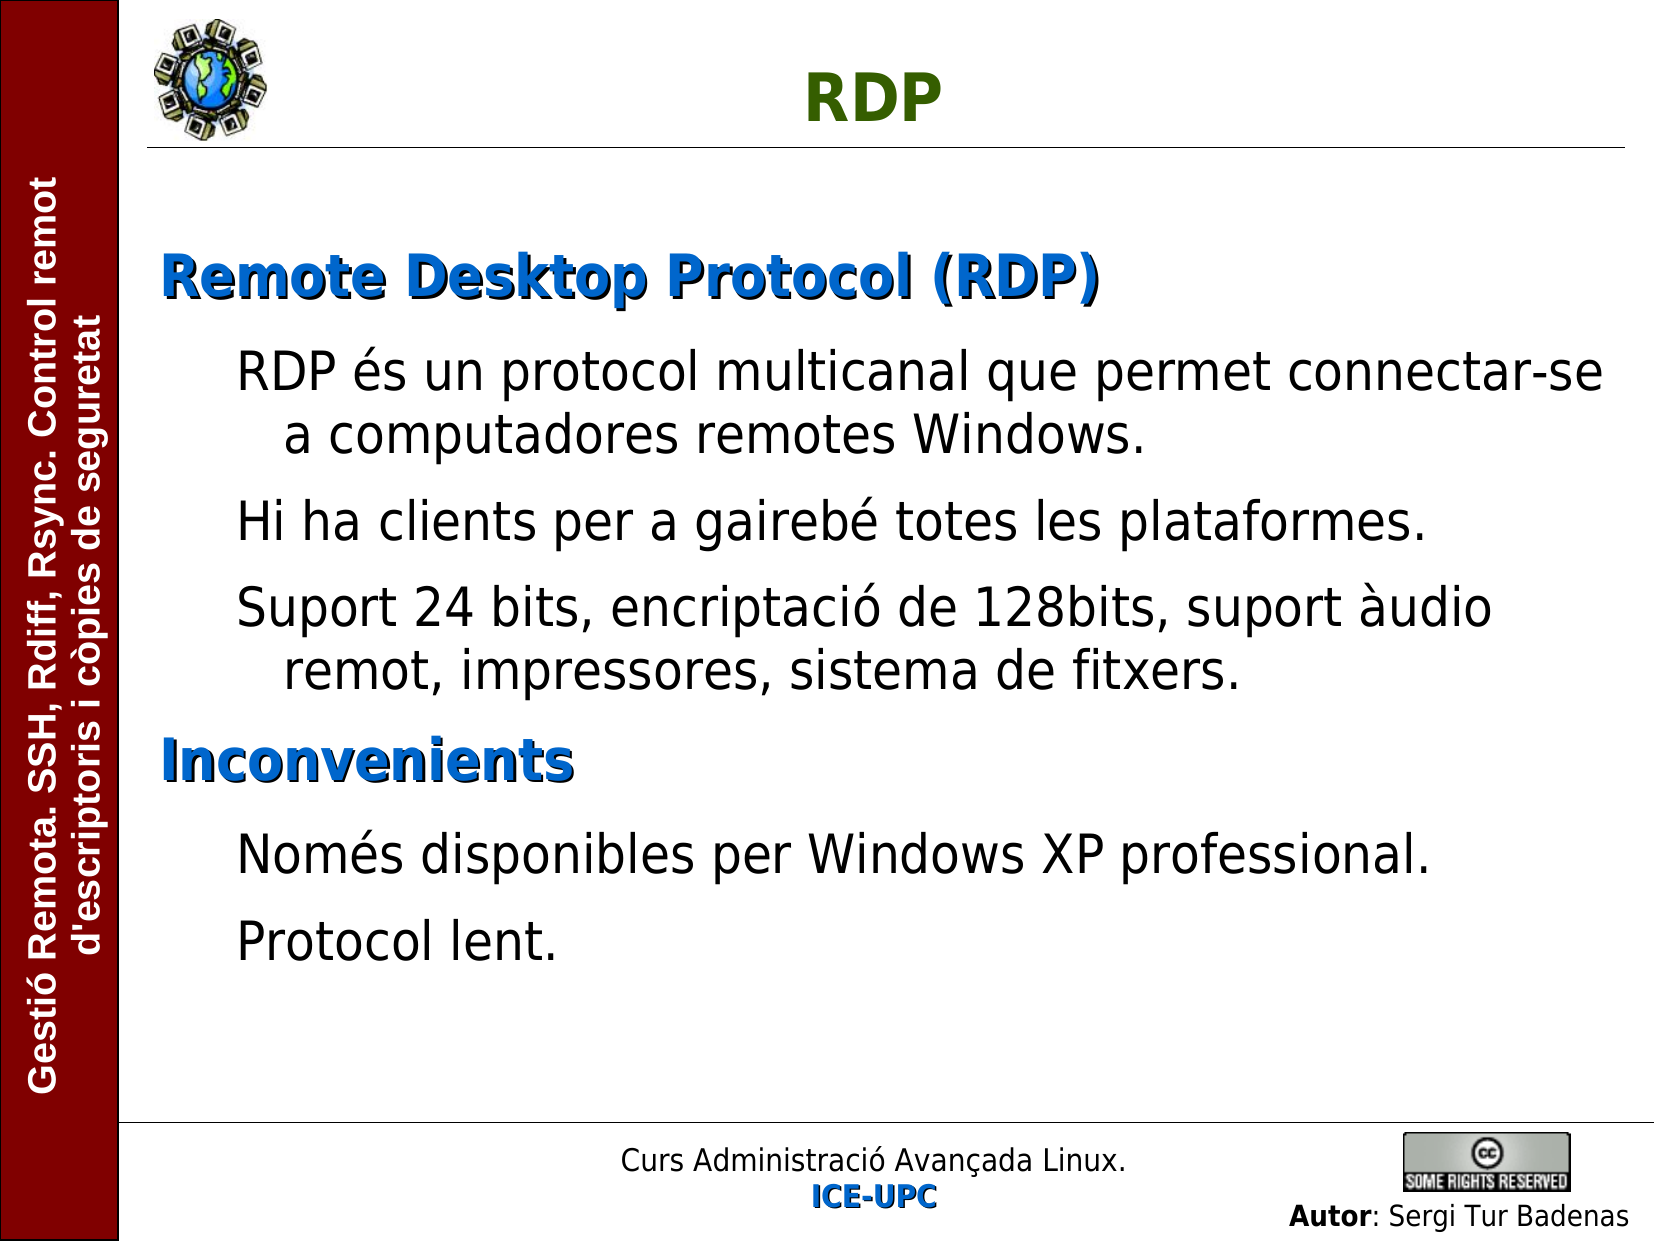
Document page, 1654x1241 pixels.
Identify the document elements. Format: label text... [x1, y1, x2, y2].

list Remote Desktop Protocol (RDP) RDP és un protocol multicanal que permet connectar-se a computadores remotes Windows. Hi ha clients per a gairebé totes les plataformes. Suport 24 bits, encriptació de 128bits, suport àudio remot, impressores, sistema de fitxers. Inconvenients Només disponibles per Windows XP professional. Protocol lent. [141, 242, 1630, 1093]
picture [154, 19, 268, 49]
title RDP [129, 49, 1619, 148]
picture [1403, 1132, 1571, 1192]
